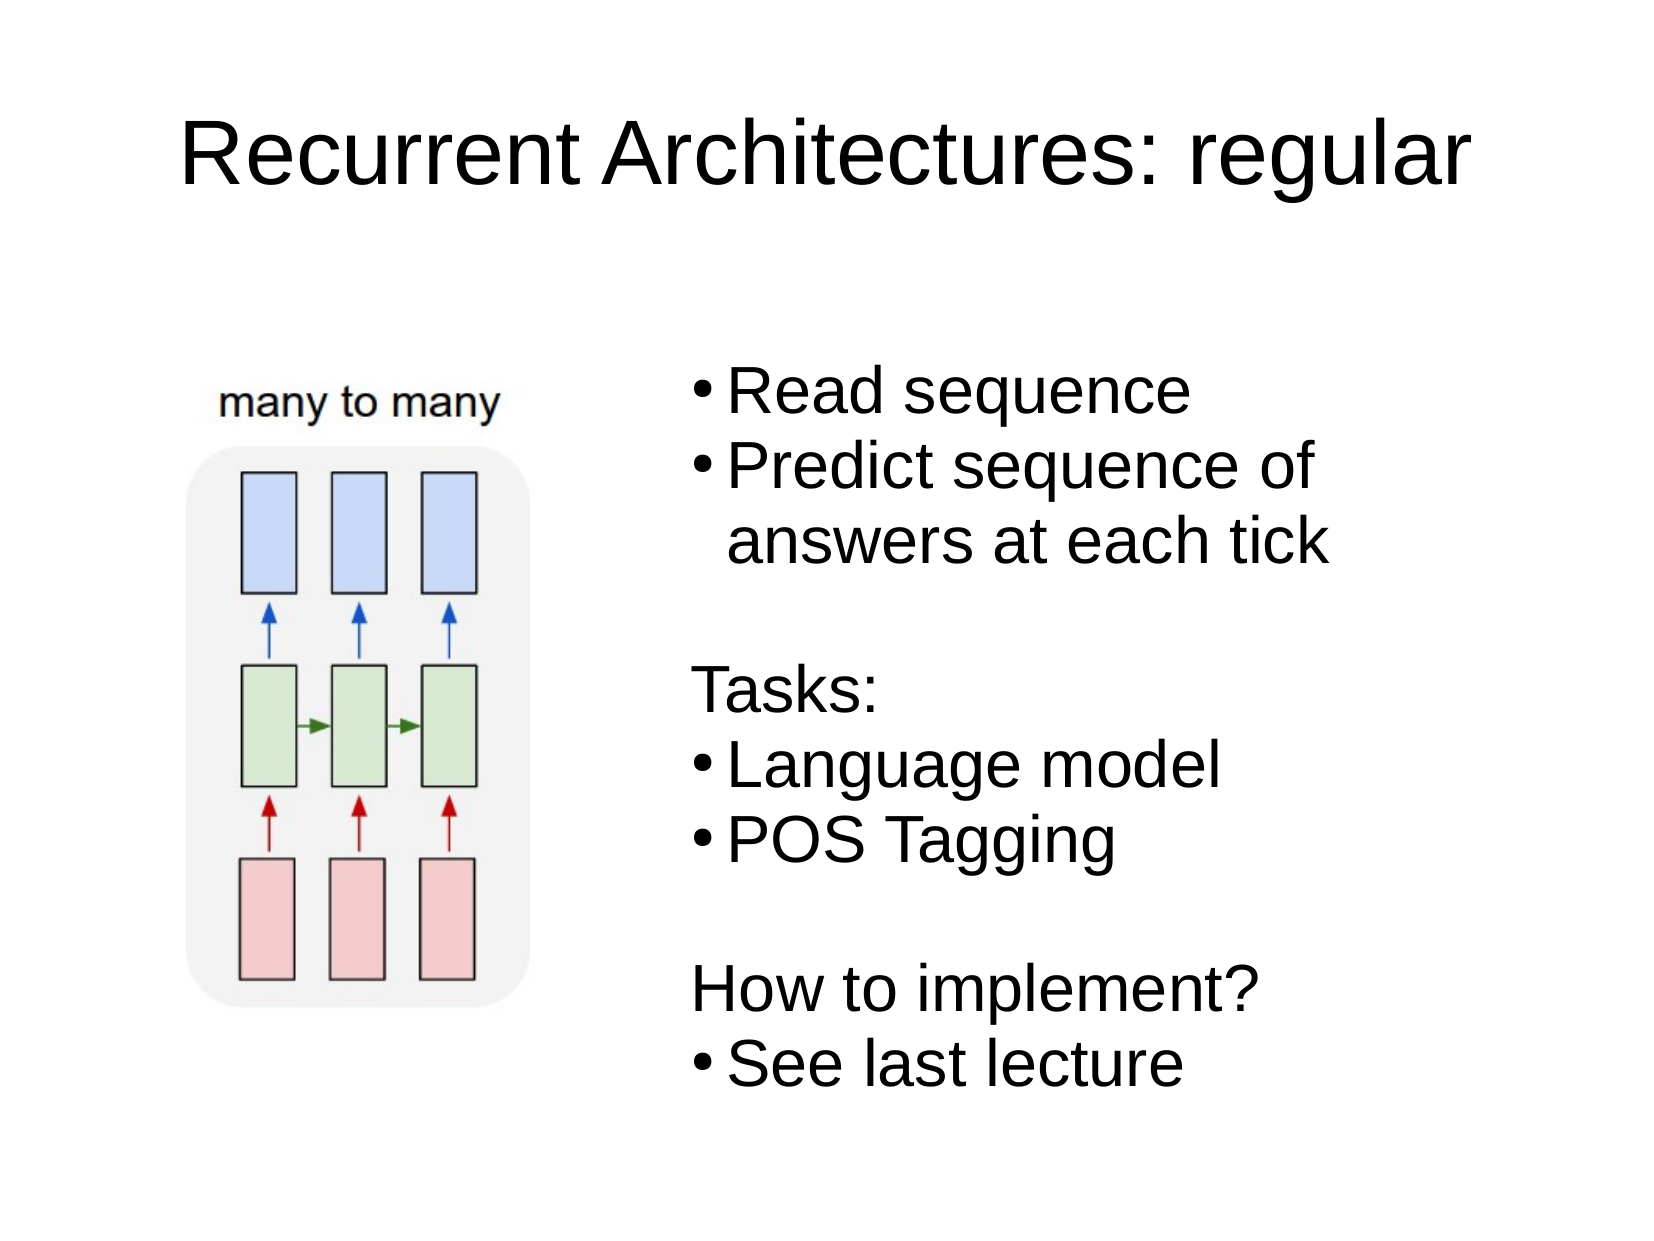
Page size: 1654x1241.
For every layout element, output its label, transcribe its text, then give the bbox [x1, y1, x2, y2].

subtitle Read sequence Predict sequence of answers at each tick Tasks: Language model POS Tagging How to implement? See last lecture [655, 278, 1554, 1101]
picture [180, 381, 549, 1026]
title Recurrent Architectures: regular [82, 49, 1571, 257]
